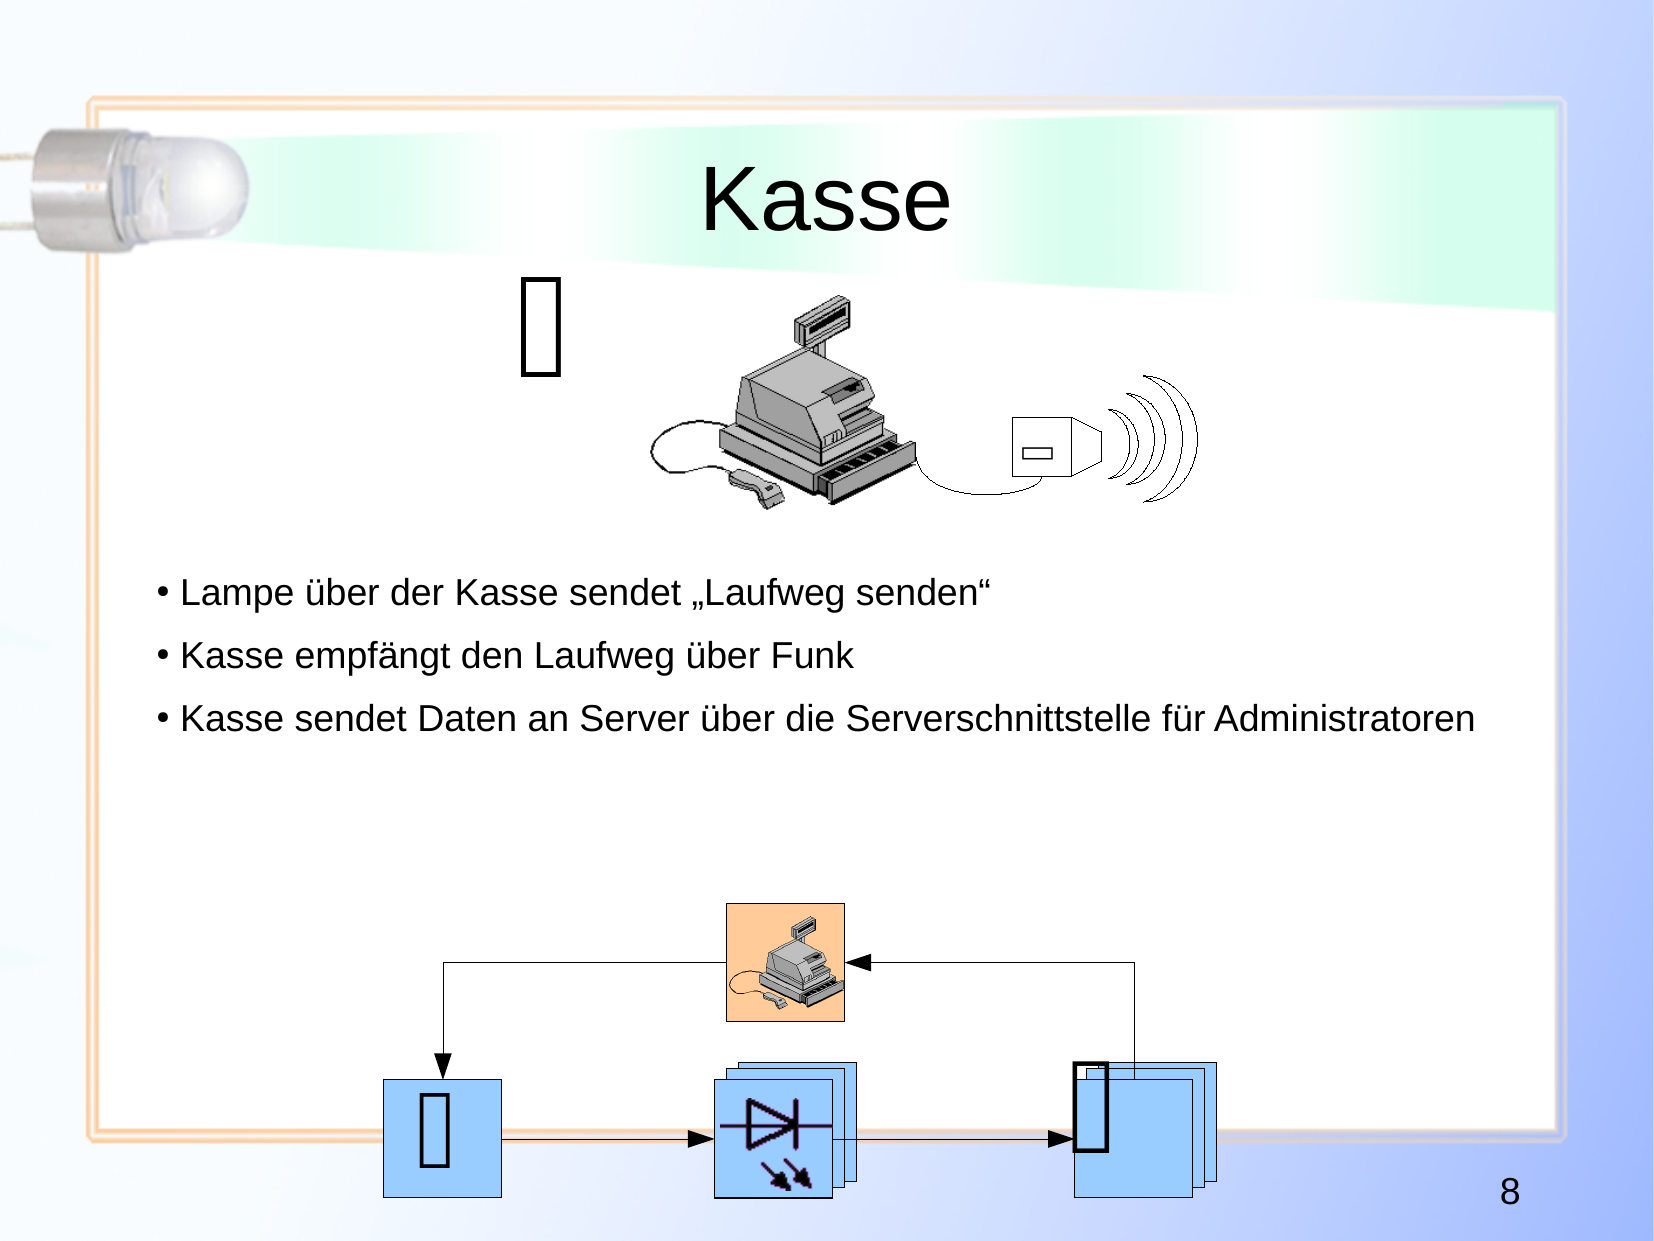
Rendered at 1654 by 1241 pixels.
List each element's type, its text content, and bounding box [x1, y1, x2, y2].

text_box  [1012, 417, 1071, 477]
text_box [1126, 393, 1166, 485]
text_box [714, 1062, 857, 1199]
text_box  [1054, 1051, 1217, 1204]
text_box 1 [1485, 1163, 1654, 1235]
text_box [383, 1079, 502, 1198]
text_box  [501, 265, 709, 443]
text_box [833, 1140, 857, 1188]
title Kasse [82, 102, 1571, 296]
text_box [1143, 375, 1198, 503]
text_box  [401, 1083, 520, 1211]
text_box [1108, 409, 1139, 479]
picture [0, 0, 1654, 1241]
text_box Lampe über der Kasse sendet „Laufweg senden“ Kasse empfängt den Laufweg über Funk Kasse sendet Daten an Server über die Serverschnittstelle für Administratoren [141, 543, 1492, 790]
text_box [1071, 417, 1102, 477]
text_box [726, 903, 845, 1022]
